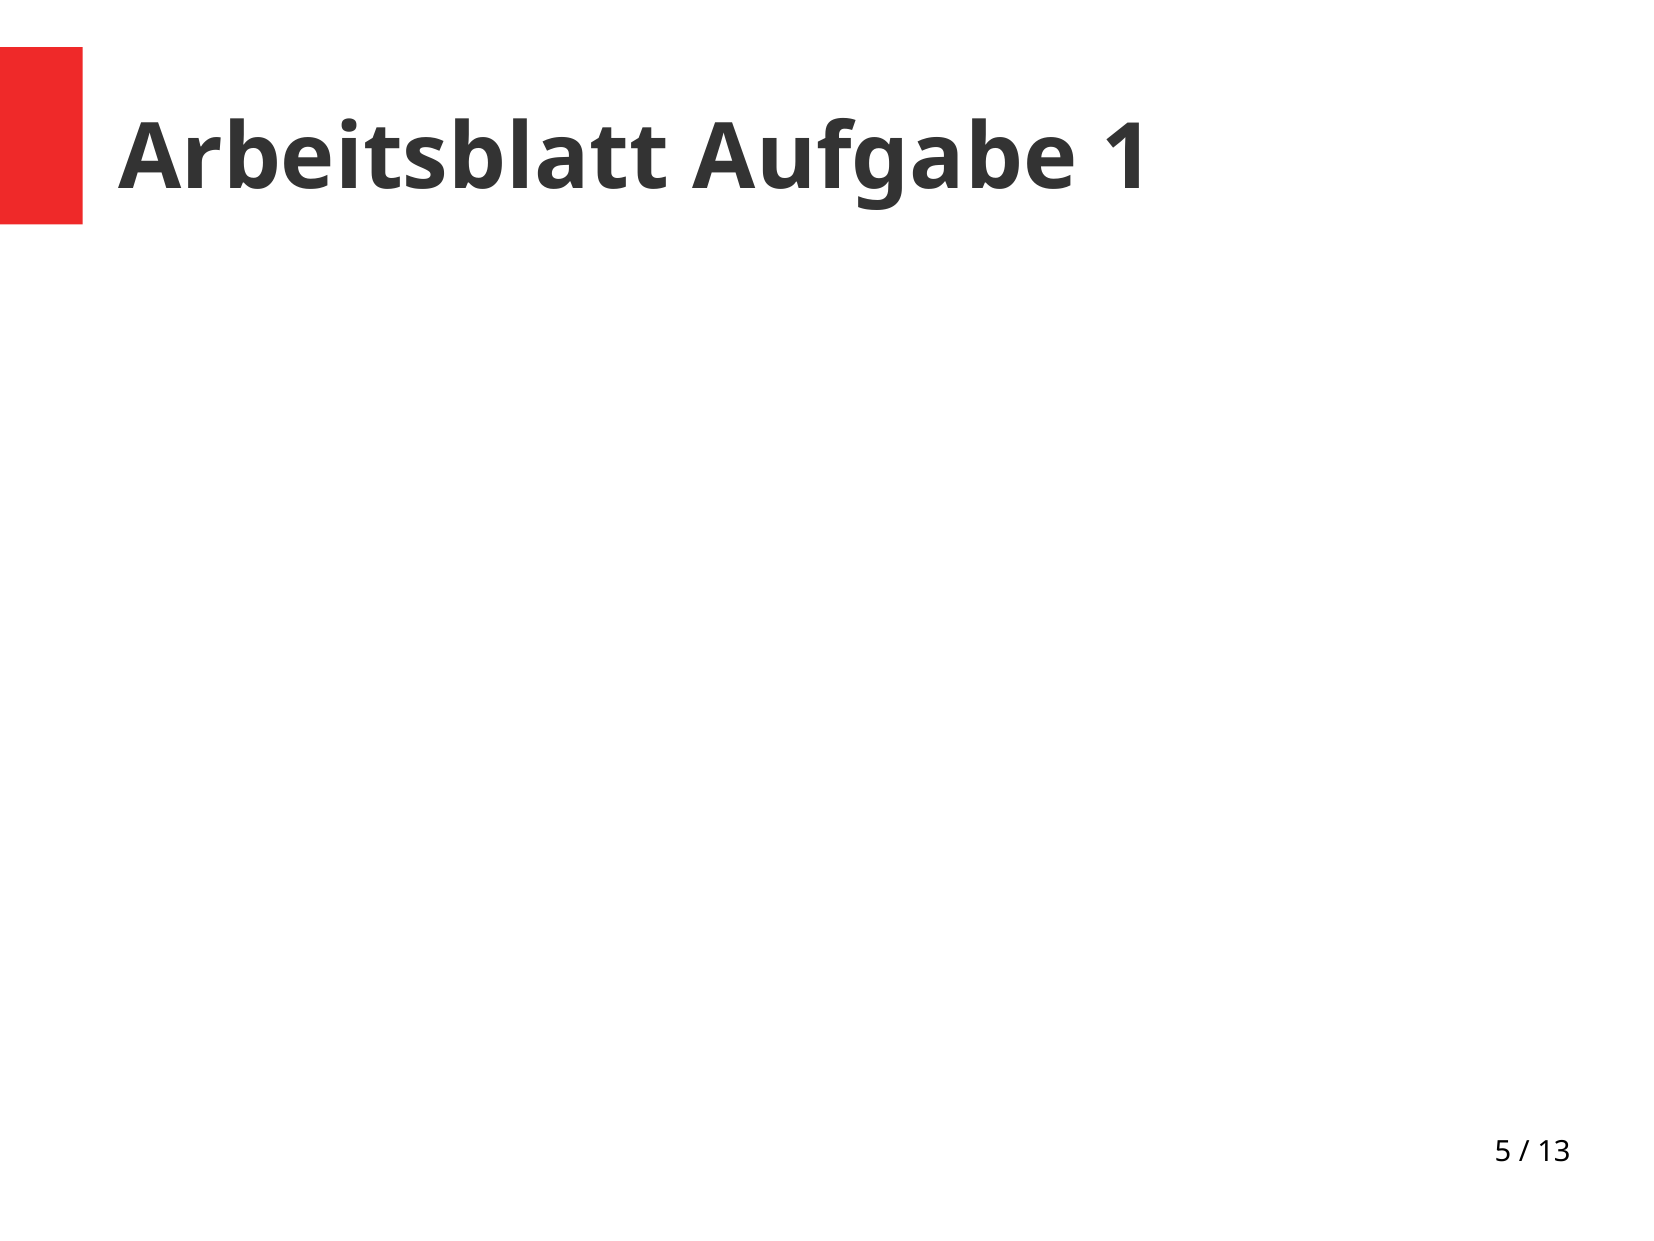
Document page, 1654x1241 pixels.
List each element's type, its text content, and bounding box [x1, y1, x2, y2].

title Arbeitsblatt Aufgabe 1 [118, 49, 1571, 257]
